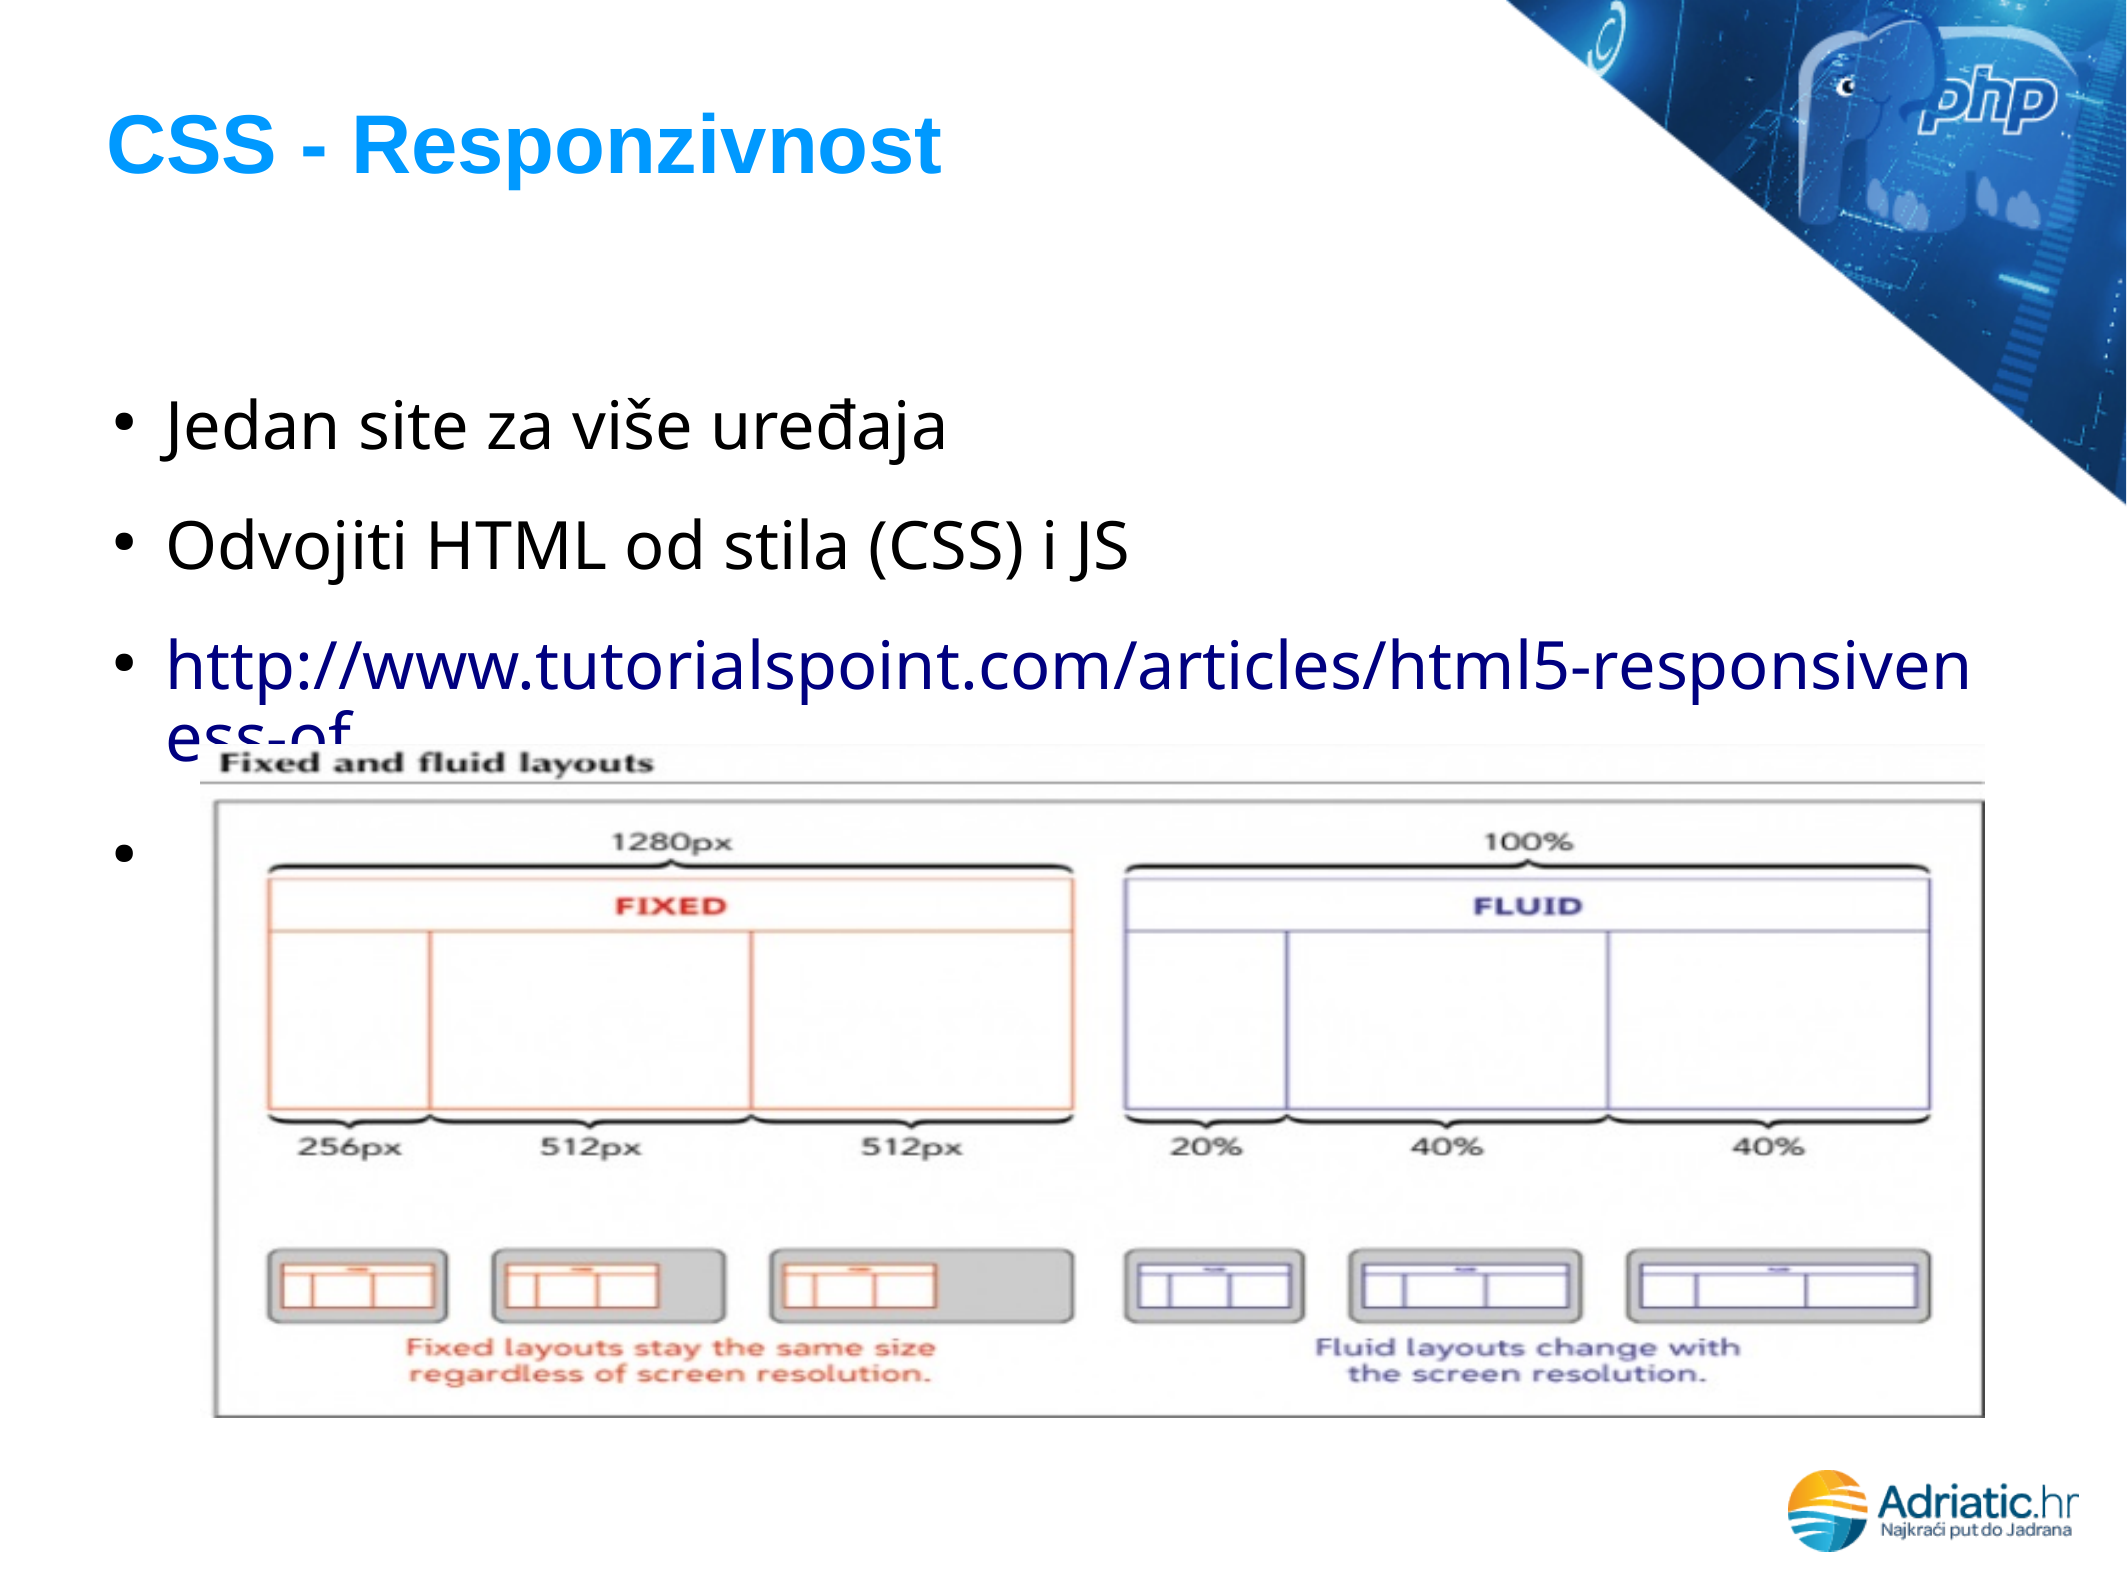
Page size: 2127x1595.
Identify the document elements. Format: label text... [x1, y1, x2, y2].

list Jedan site za više uređaja Odvojiti HTML od stila (CSS) i JS http://www.tutorialspoint.com/articles/html5-responsiveness-of [94, 377, 2008, 1536]
picture [1505, 0, 2127, 625]
picture [200, 744, 1985, 1418]
title CSS - Responzivnost [106, 70, 1630, 219]
picture [1788, 1470, 2079, 1552]
